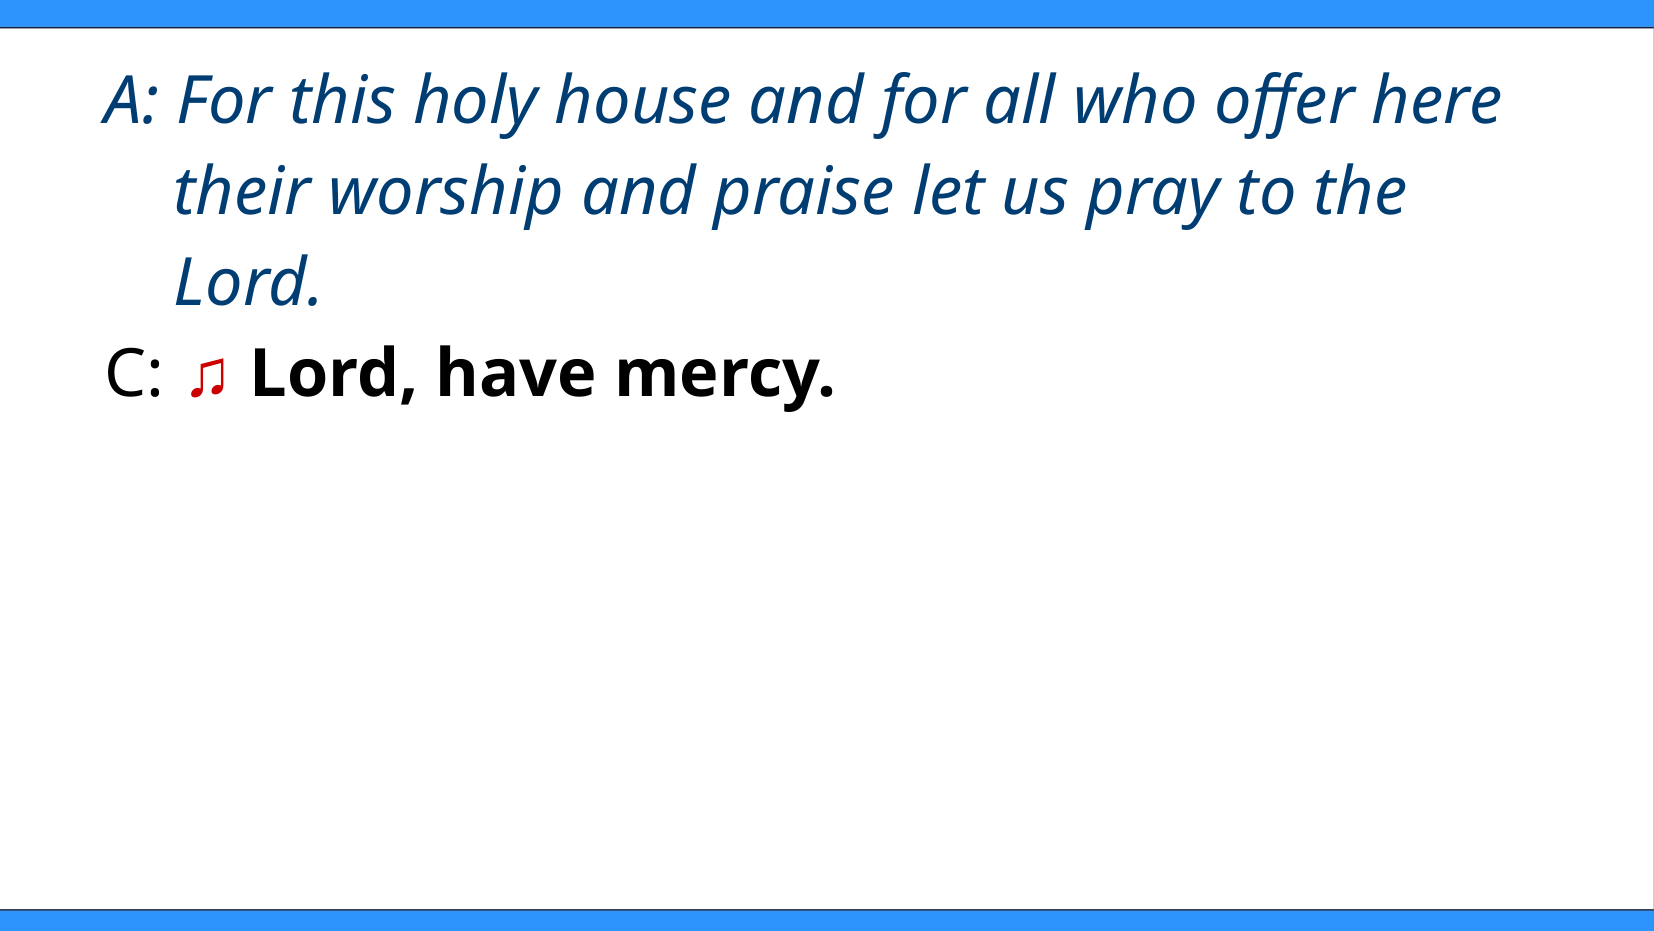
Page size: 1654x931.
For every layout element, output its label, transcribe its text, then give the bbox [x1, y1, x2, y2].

text_box A: For this holy house and for all who offer here their worship and praise let us pray to the Lord. C: ♫ Lord, have mercy. [90, 45, 1576, 415]
picture [0, 0, 1654, 931]
